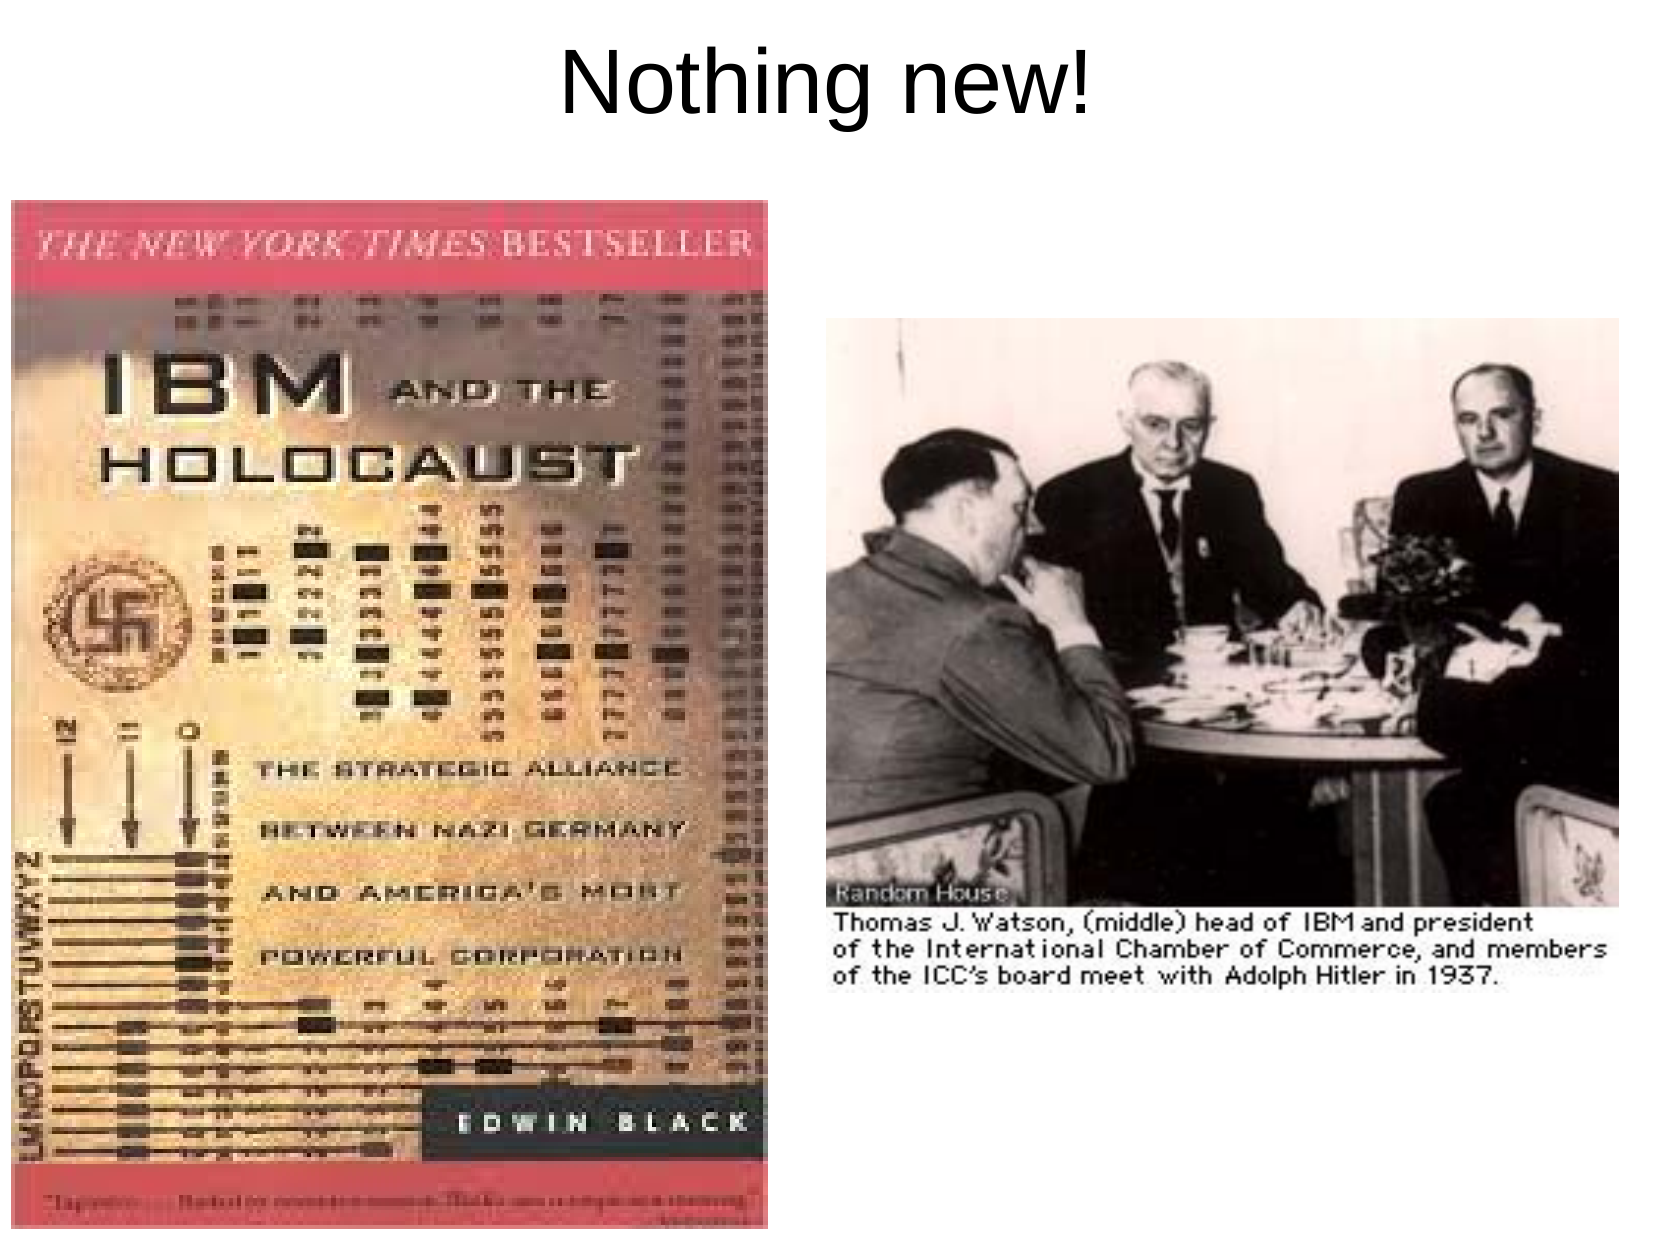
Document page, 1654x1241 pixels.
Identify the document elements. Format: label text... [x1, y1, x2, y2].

picture [826, 318, 1619, 993]
picture [11, 200, 768, 1229]
title Nothing new! [82, 0, 1571, 186]
